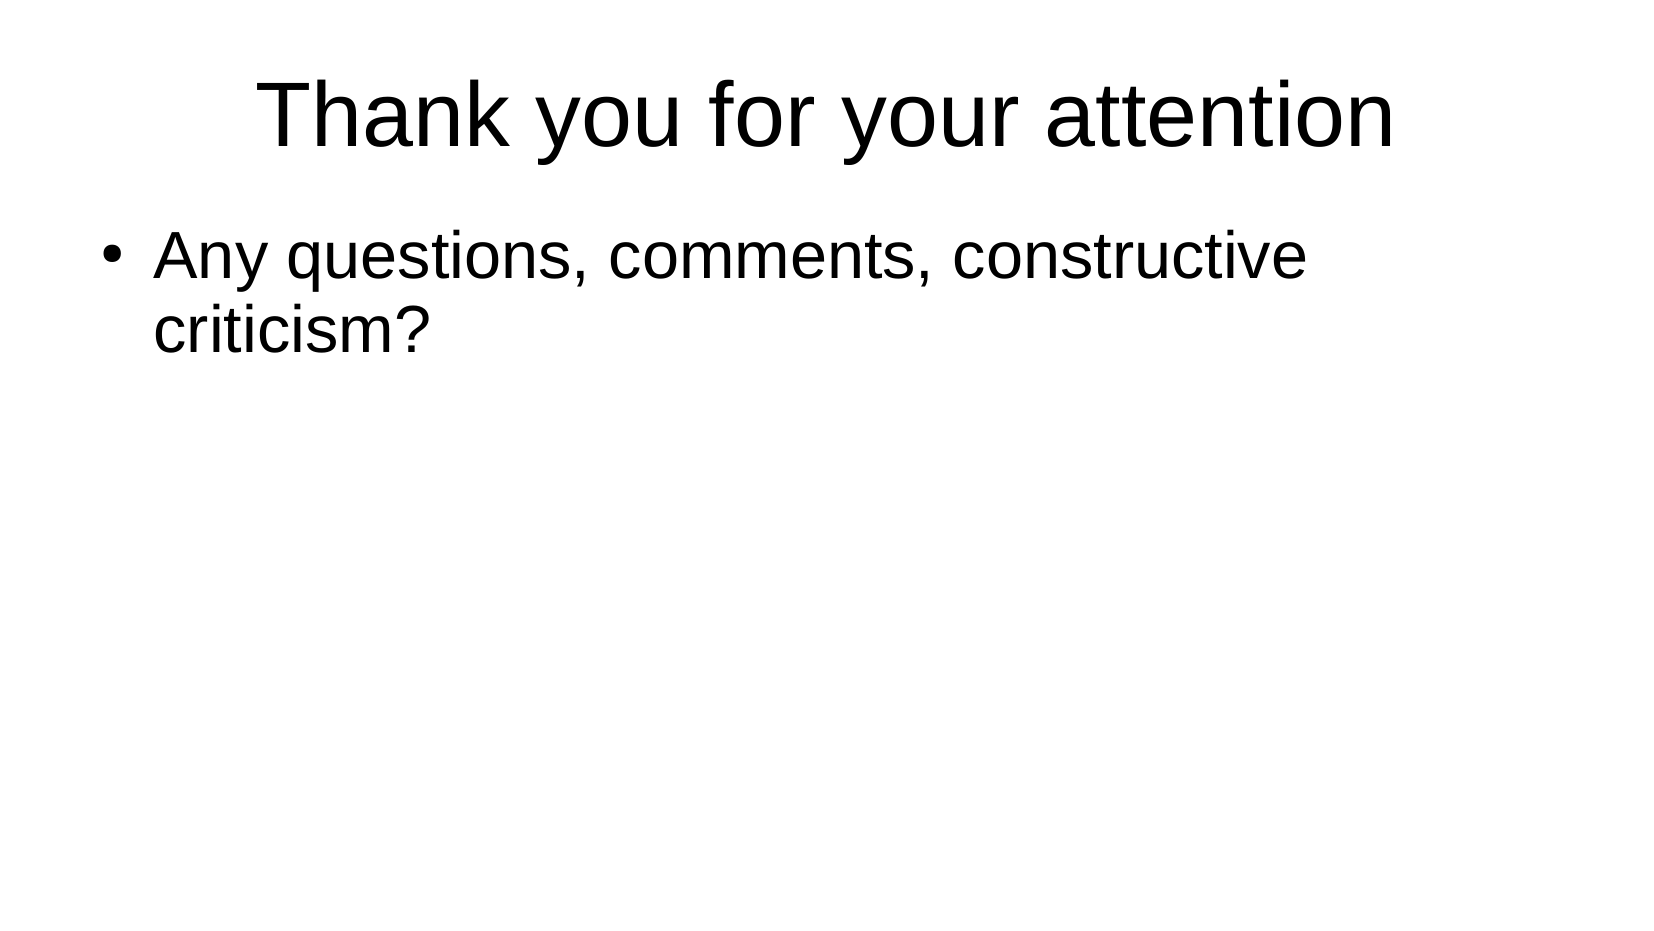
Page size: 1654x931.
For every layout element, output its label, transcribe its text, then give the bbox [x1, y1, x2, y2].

title Thank you for your attention [82, 37, 1571, 193]
list Any questions, comments, constructive criticism? [82, 217, 1571, 758]
